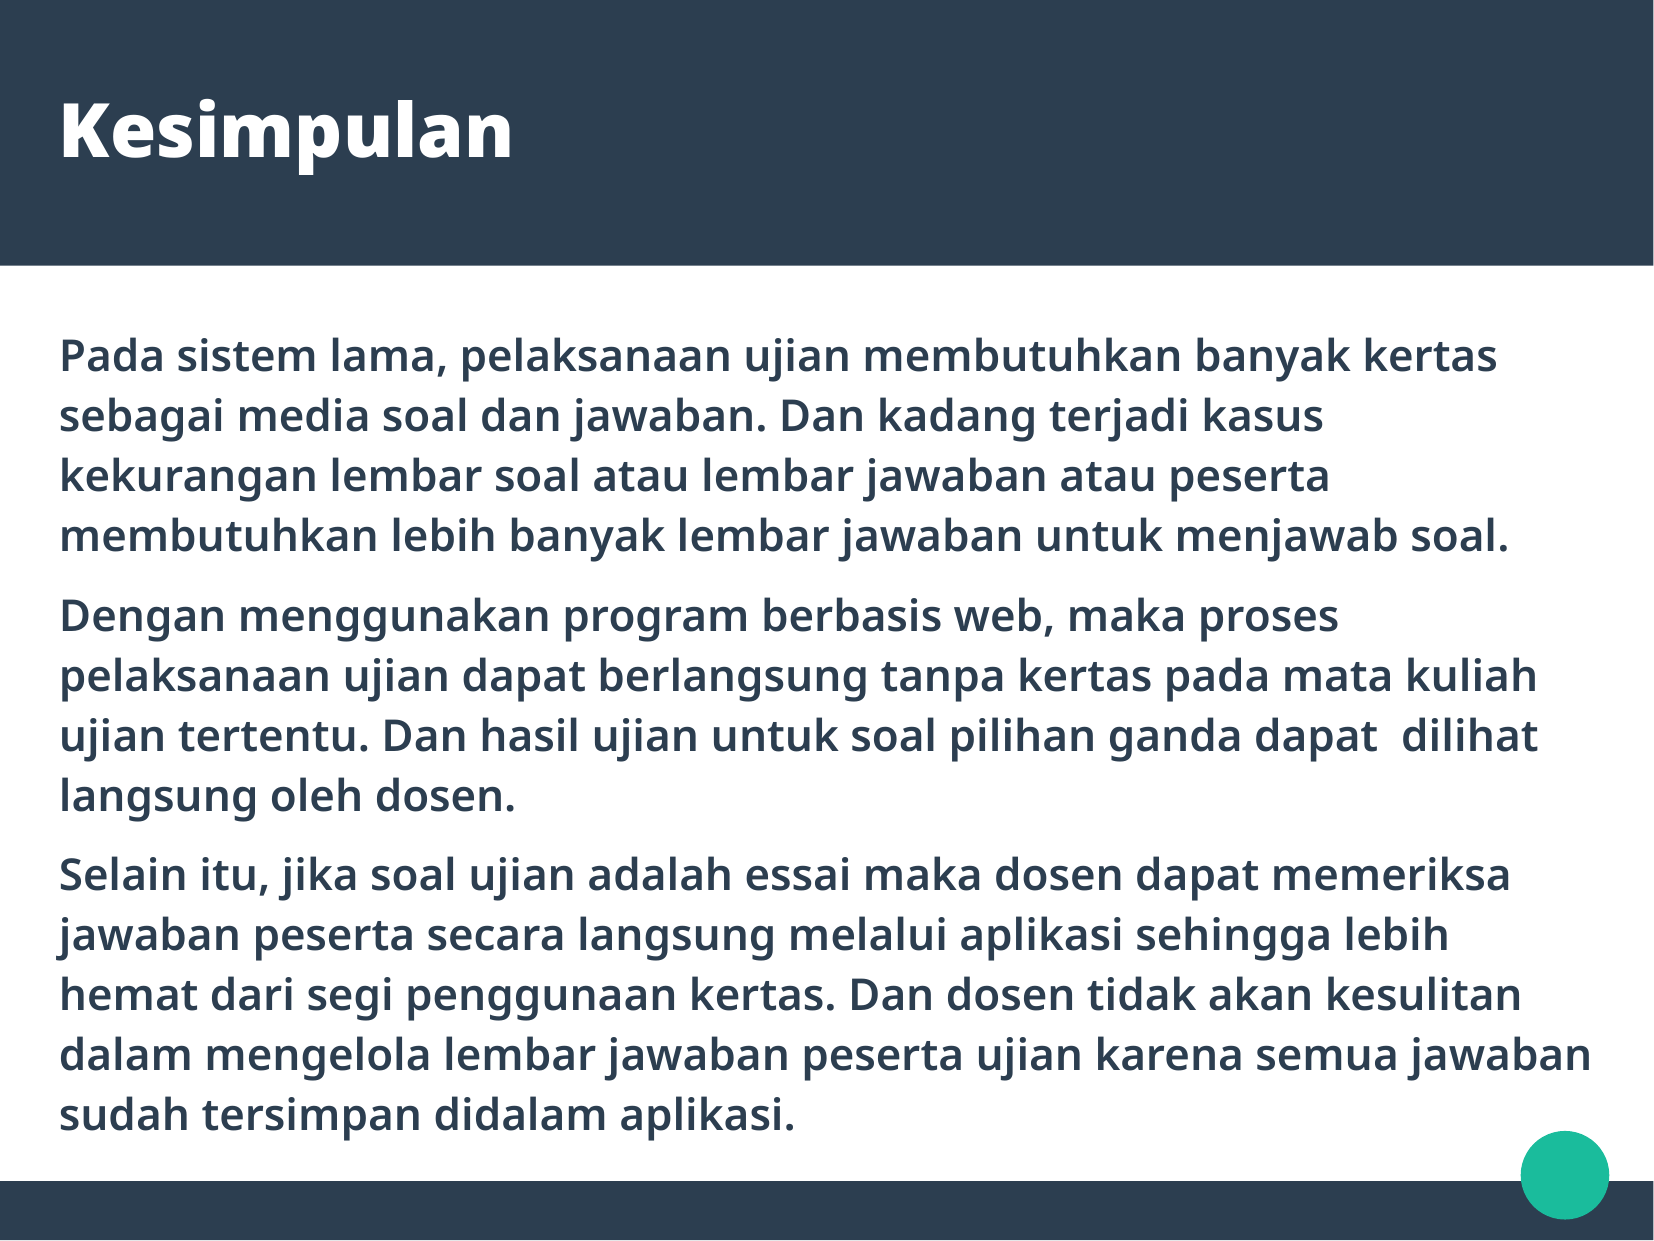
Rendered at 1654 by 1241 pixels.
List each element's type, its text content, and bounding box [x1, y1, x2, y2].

title Kesimpulan [59, 49, 1595, 207]
list Pada sistem lama, pelaksanaan ujian membutuhkan banyak kertas sebagai media soal dan jawaban. Dan kadang terjadi kasus kekurangan lembar soal atau lembar jawaban atau peserta membutuhkan lebih banyak lembar jawaban untuk menjawab soal. Dengan menggunakan program berbasis web, maka proses pelaksanaan ujian dapat berlangsung tanpa kertas pada mata kuliah ujian tertentu. Dan hasil ujian untuk soal pilihan ganda dapat dilihat langsung oleh dosen. Selain itu, jika soal ujian adalah essai maka dosen dapat memeriksa jawaban peserta secara langsung melalui aplikasi sehingga lebih hemat dari segi penggunaan kertas. Dan dosen tidak akan kesulitan dalam mengelola lembar jawaban peserta ujian karena semua jawaban sudah tersimpan didalam aplikasi. [59, 324, 1595, 1152]
